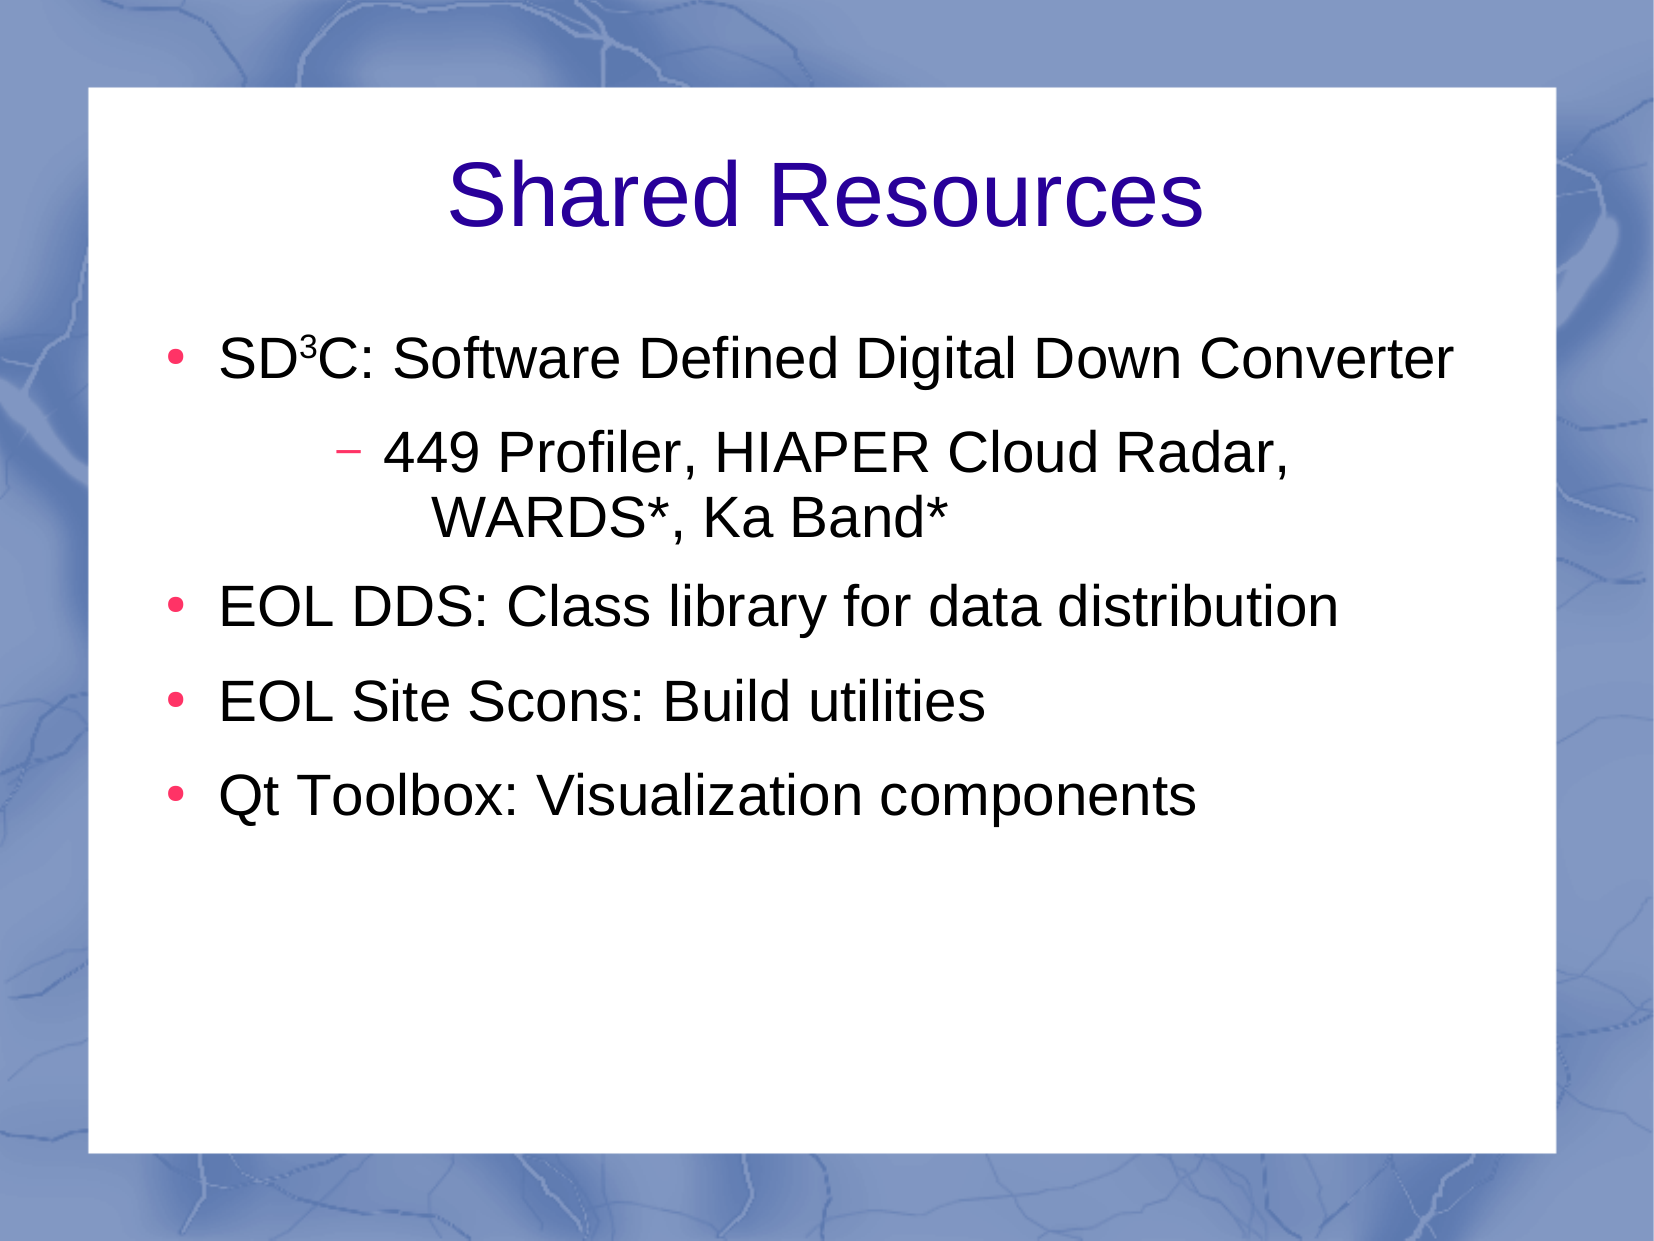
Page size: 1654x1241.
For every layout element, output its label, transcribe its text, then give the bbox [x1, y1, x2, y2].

picture [0, 0, 1654, 1241]
title Shared Resources [118, 98, 1536, 291]
list SD3C: Software Defined Digital Down Converter 449 Profiler, HIAPER Cloud Radar, WARDS*, Ka Band* EOL DDS: Class library for data distribution EOL Site Scons: Build utilities Qt Toolbox: Visualization components [147, 325, 1506, 996]
